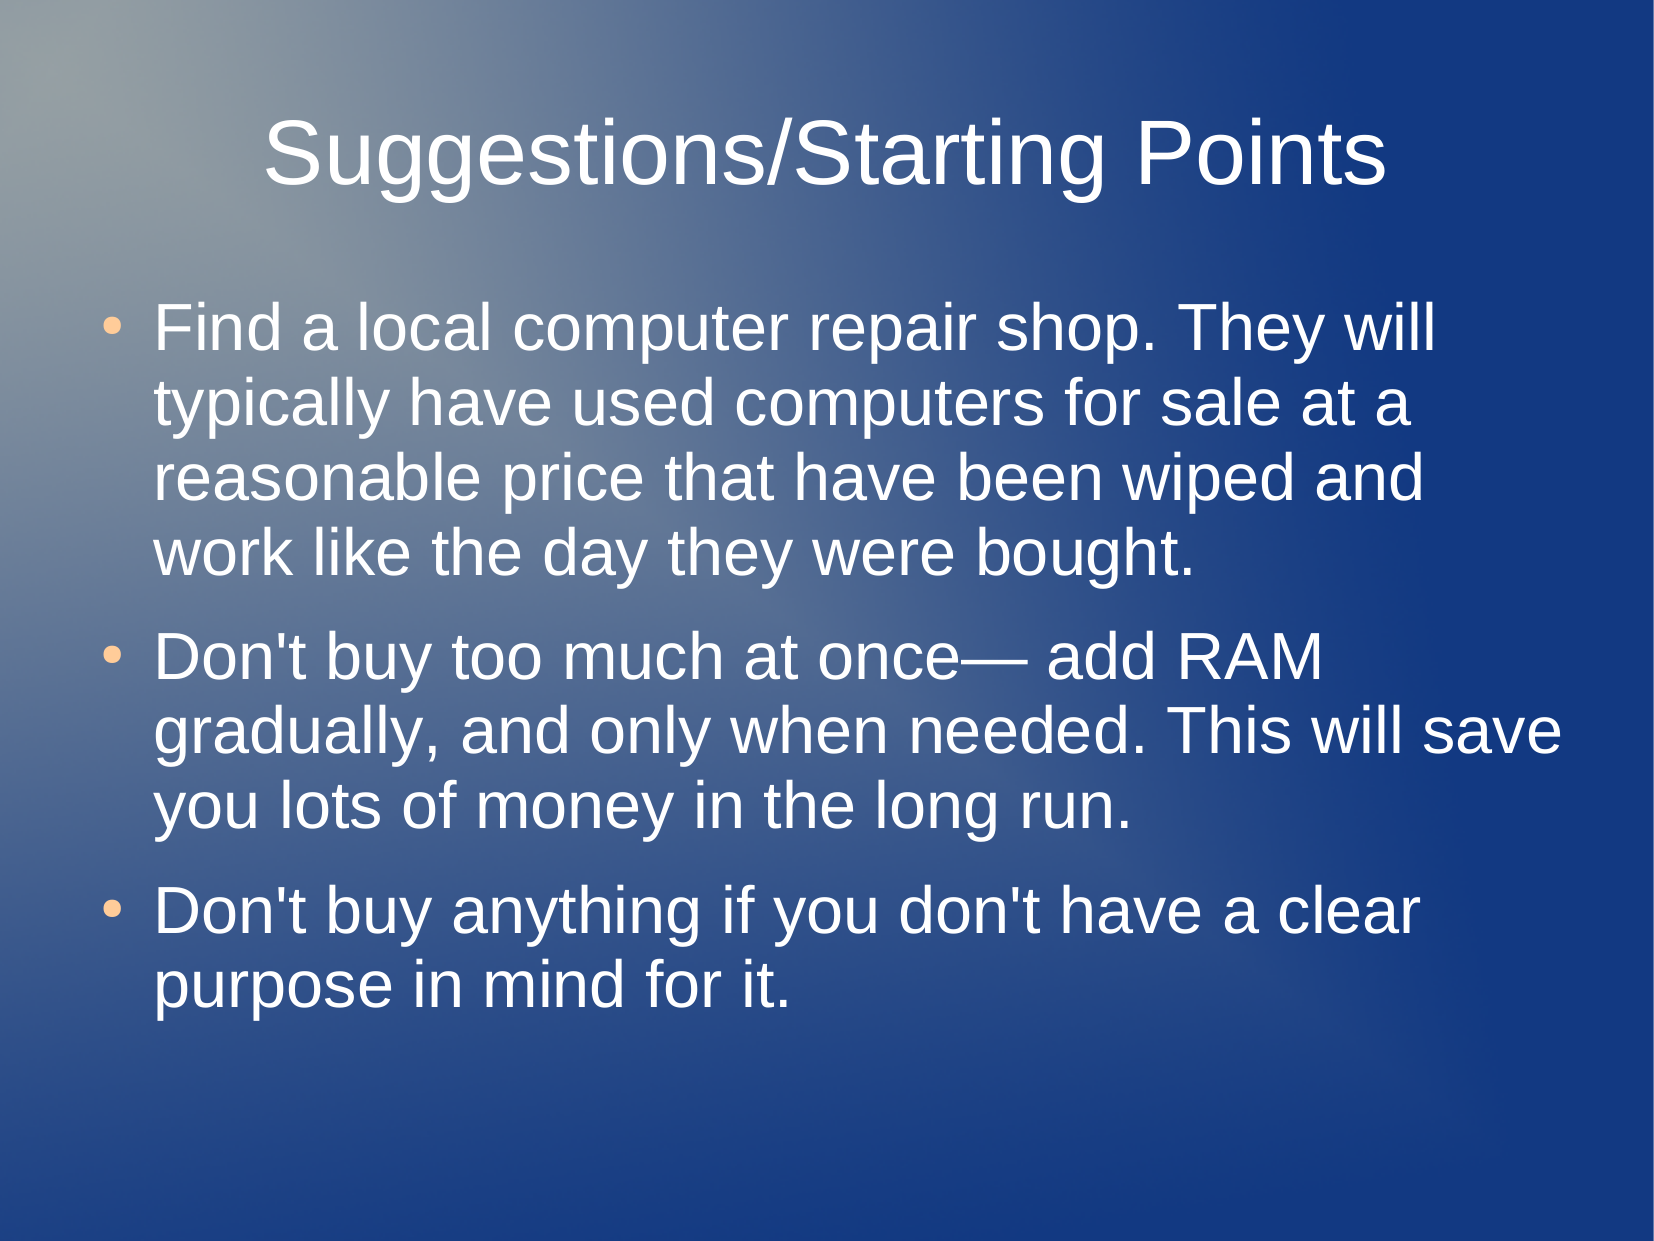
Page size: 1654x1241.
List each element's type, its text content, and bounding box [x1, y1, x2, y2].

title Suggestions/Starting Points [82, 49, 1571, 257]
picture [0, 0, 1654, 1241]
list Find a local computer repair shop. They will typically have used computers for sale at a reasonable price that have been wiped and work like the day they were bought. Don't buy too much at once— add RAM gradually, and only when needed. This will save you lots of money in the long run. Don't buy anything if you don't have a clear purpose in mind for it. [82, 290, 1571, 1109]
